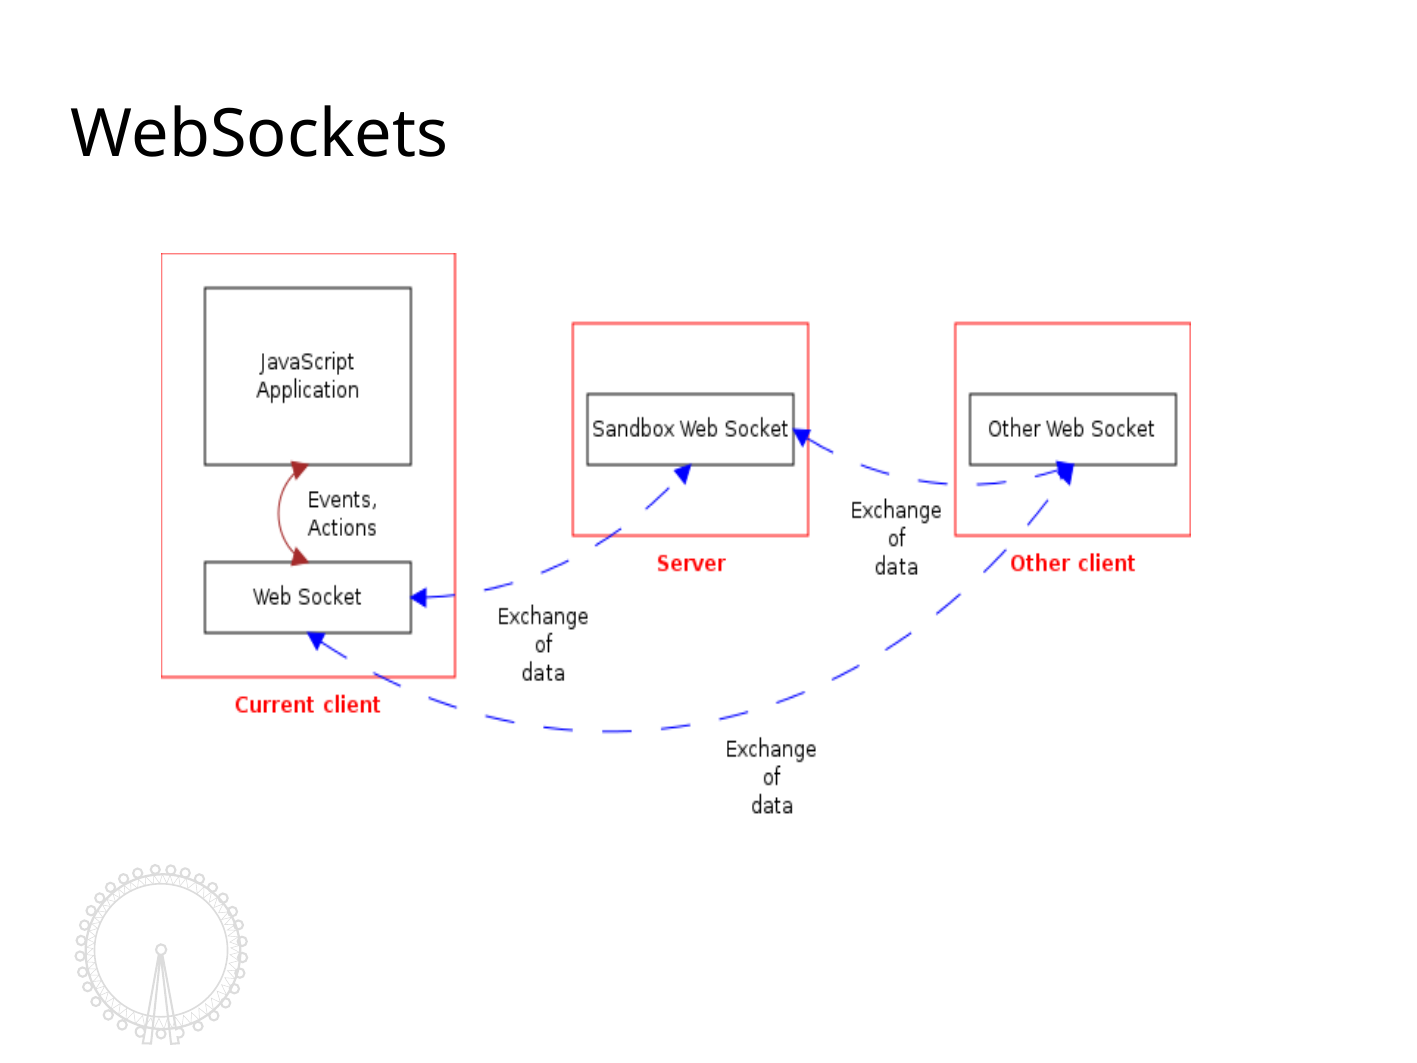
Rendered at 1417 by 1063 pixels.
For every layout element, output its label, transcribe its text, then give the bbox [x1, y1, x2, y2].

picture [161, 253, 1191, 819]
title WebSockets [70, 42, 1346, 220]
